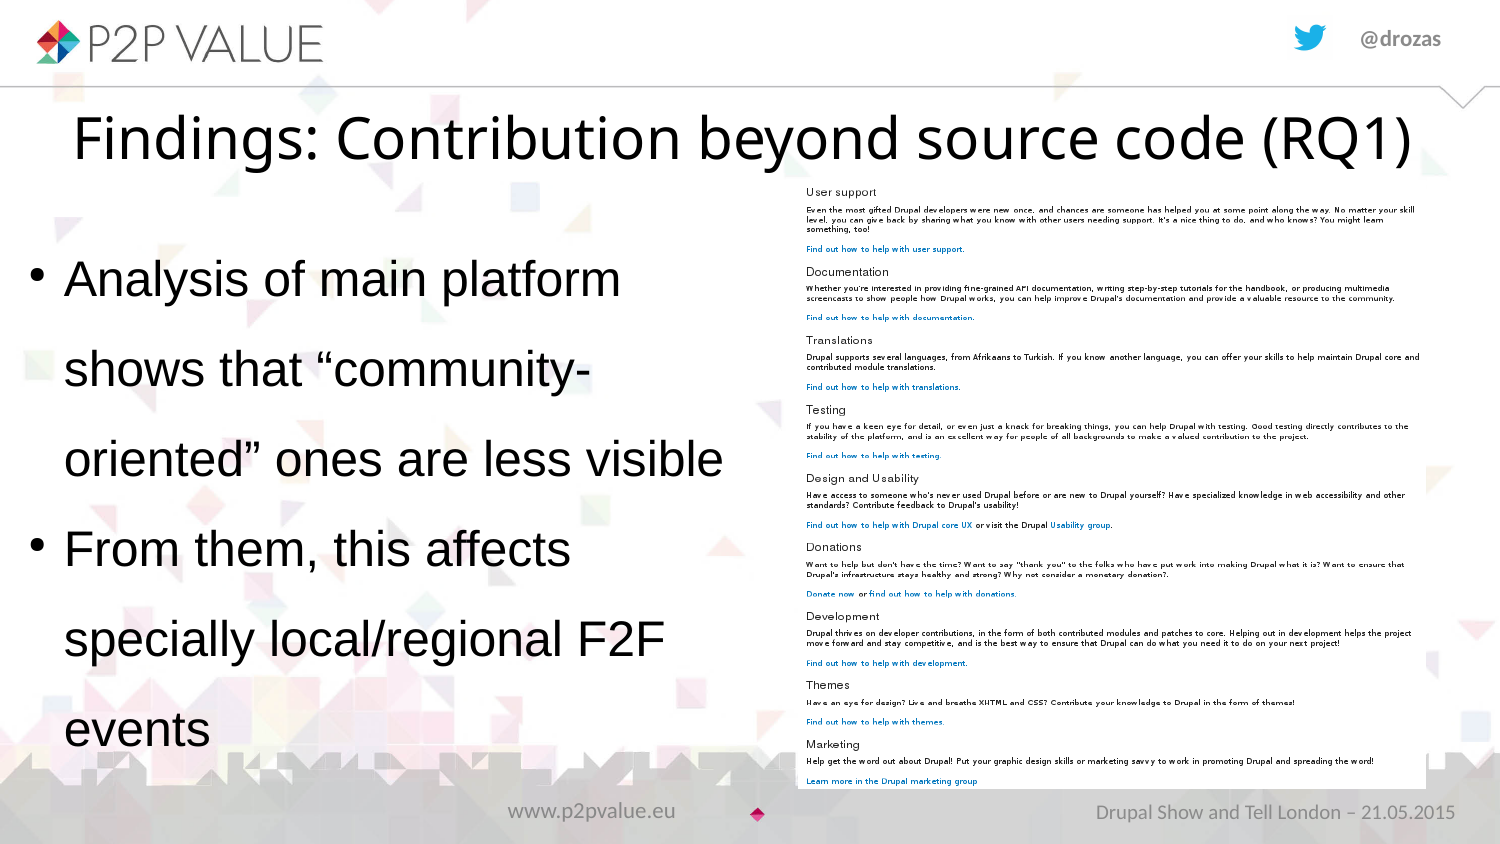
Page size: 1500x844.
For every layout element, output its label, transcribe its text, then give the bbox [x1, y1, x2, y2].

text_box www.p2pvalue.eu [501, 789, 720, 829]
picture [0, 0, 1500, 844]
text_box @drozas [1333, 15, 1455, 60]
title Findings: Contribution beyond source code (RQ1) [0, 92, 1486, 181]
text_box Drupal Show and Tell London – 21.05.2015 [777, 788, 1470, 834]
subtitle Analysis of main platform shows that “community-oriented” ones are less visible From them, this affects specially local/regional F2F events [15, 210, 781, 766]
